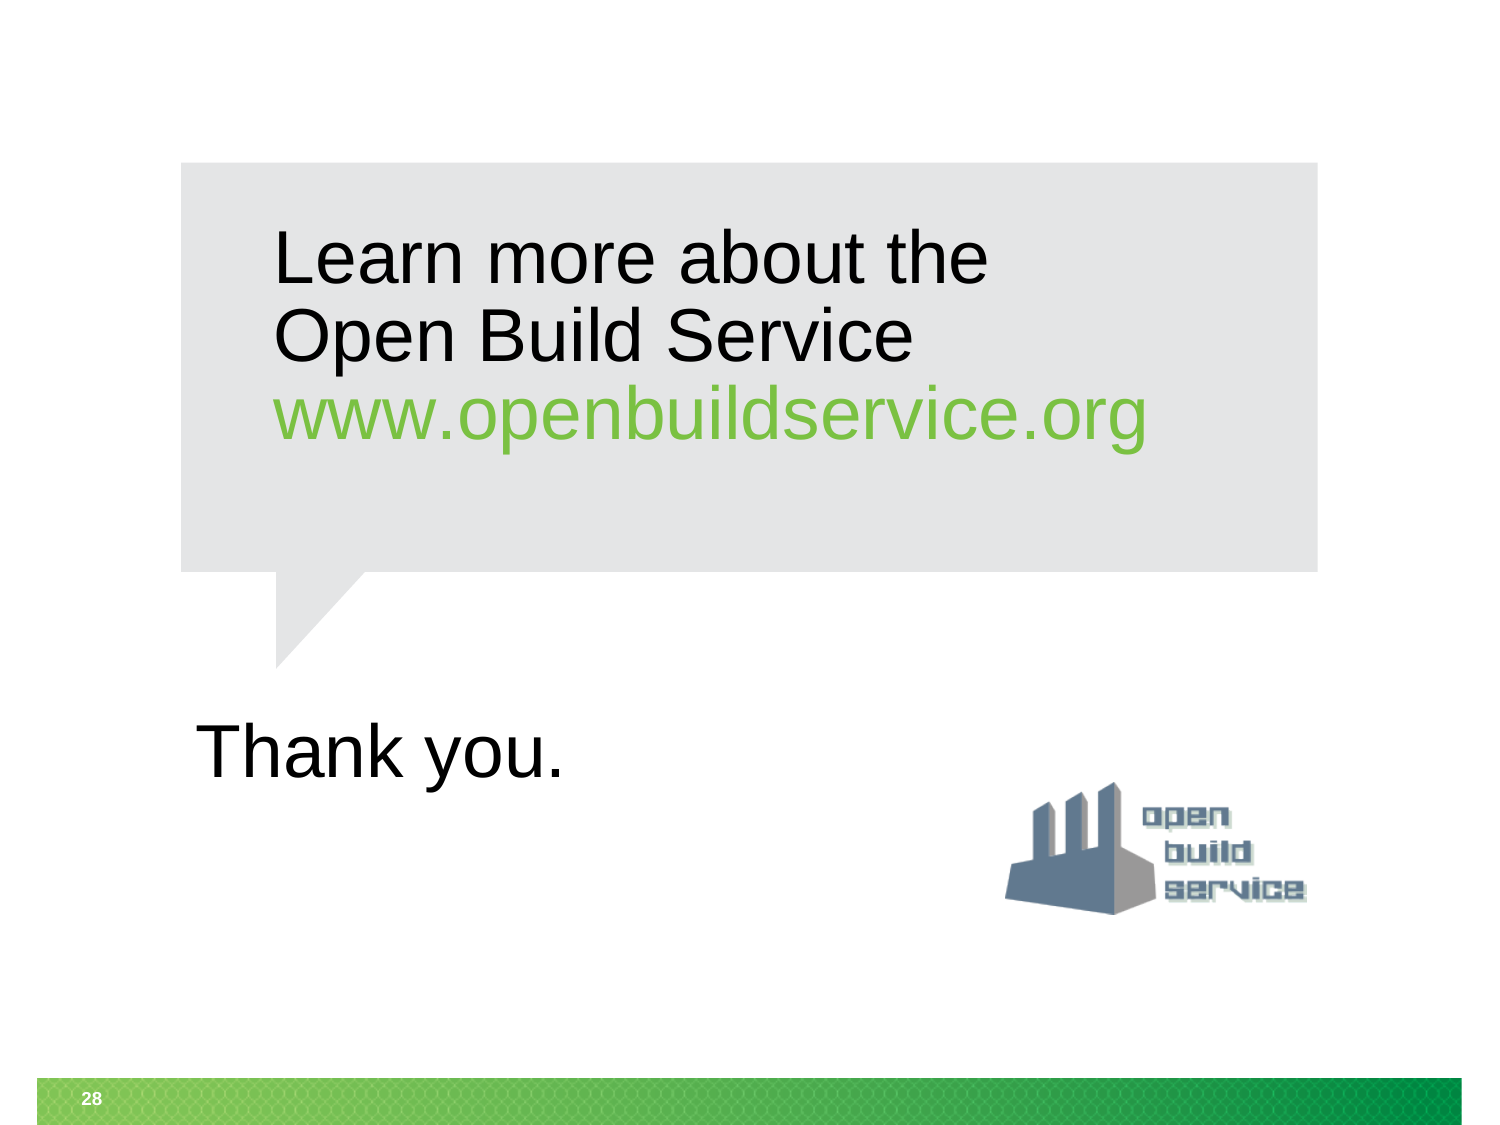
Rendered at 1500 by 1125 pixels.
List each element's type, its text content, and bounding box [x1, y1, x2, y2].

picture [1005, 782, 1307, 915]
text_box Learn more about the Open Build Service www.openbuildservice.org [259, 213, 1334, 463]
picture [37, 1078, 1462, 1125]
